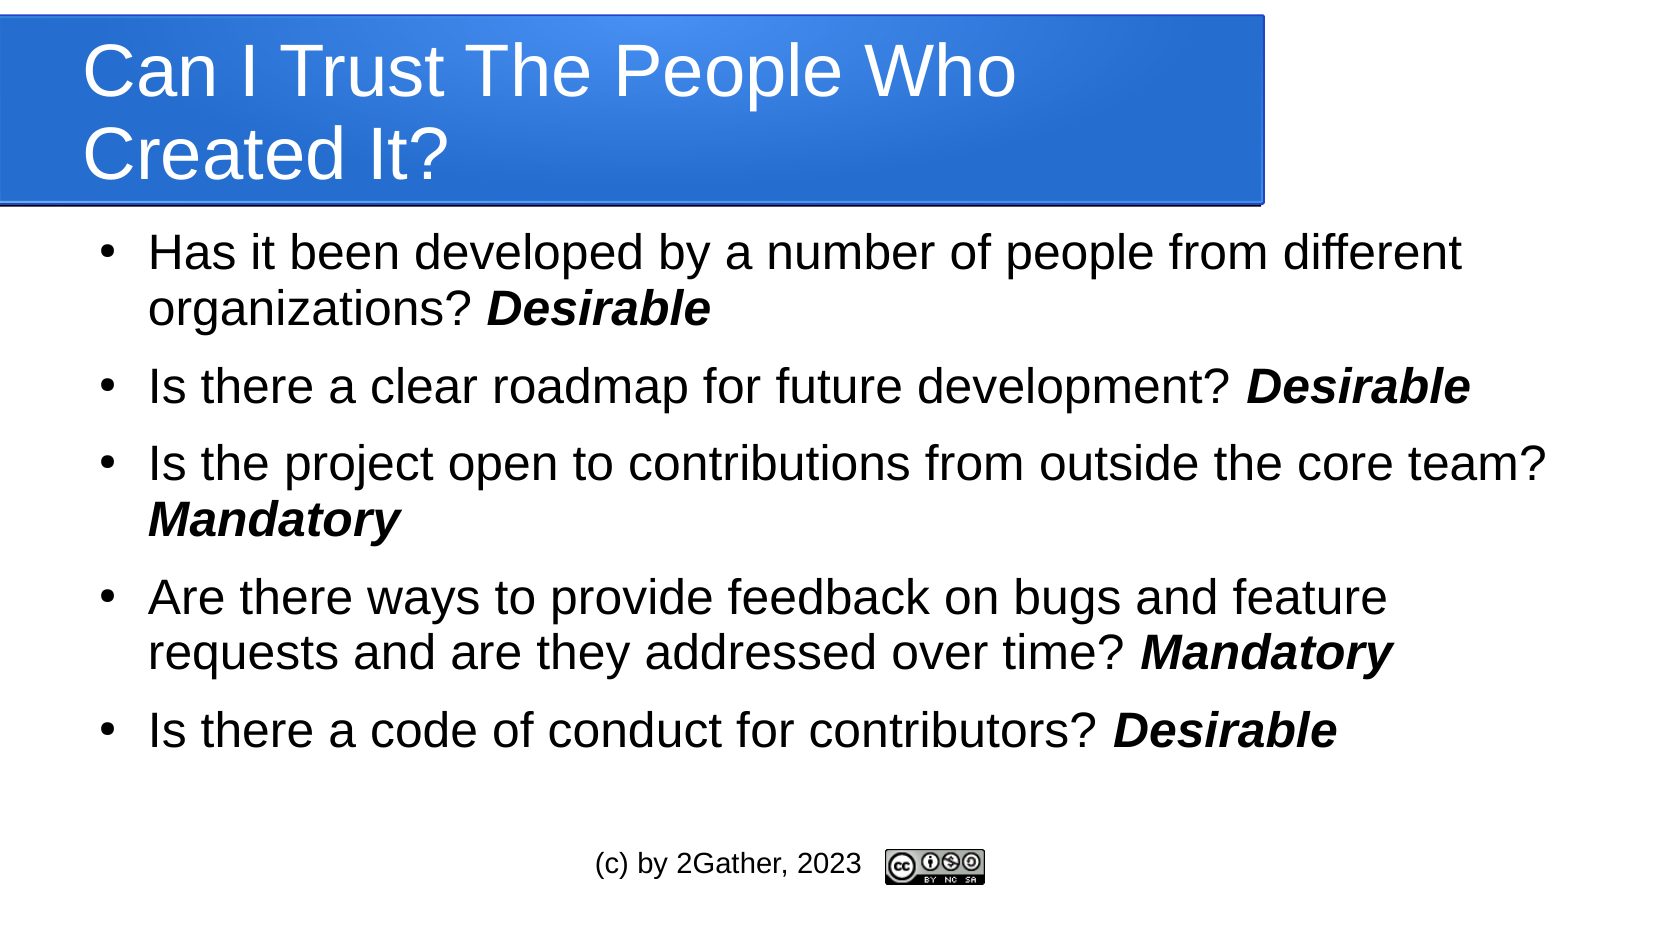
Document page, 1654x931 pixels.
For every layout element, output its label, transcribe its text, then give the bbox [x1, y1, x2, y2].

title Can I Trust The People Who Created It? [82, 29, 1235, 196]
list Has it been developed by a number of people from different organizations? Desirable Is there a clear roadmap for future development? Desirable Is the project open to contributions from outside the core team? Mandatory Are there ways to provide feedback on bugs and feature requests and are they addressed over time? Mandatory Is there a code of conduct for contributors? Desirable [82, 224, 1571, 764]
picture [885, 849, 985, 885]
